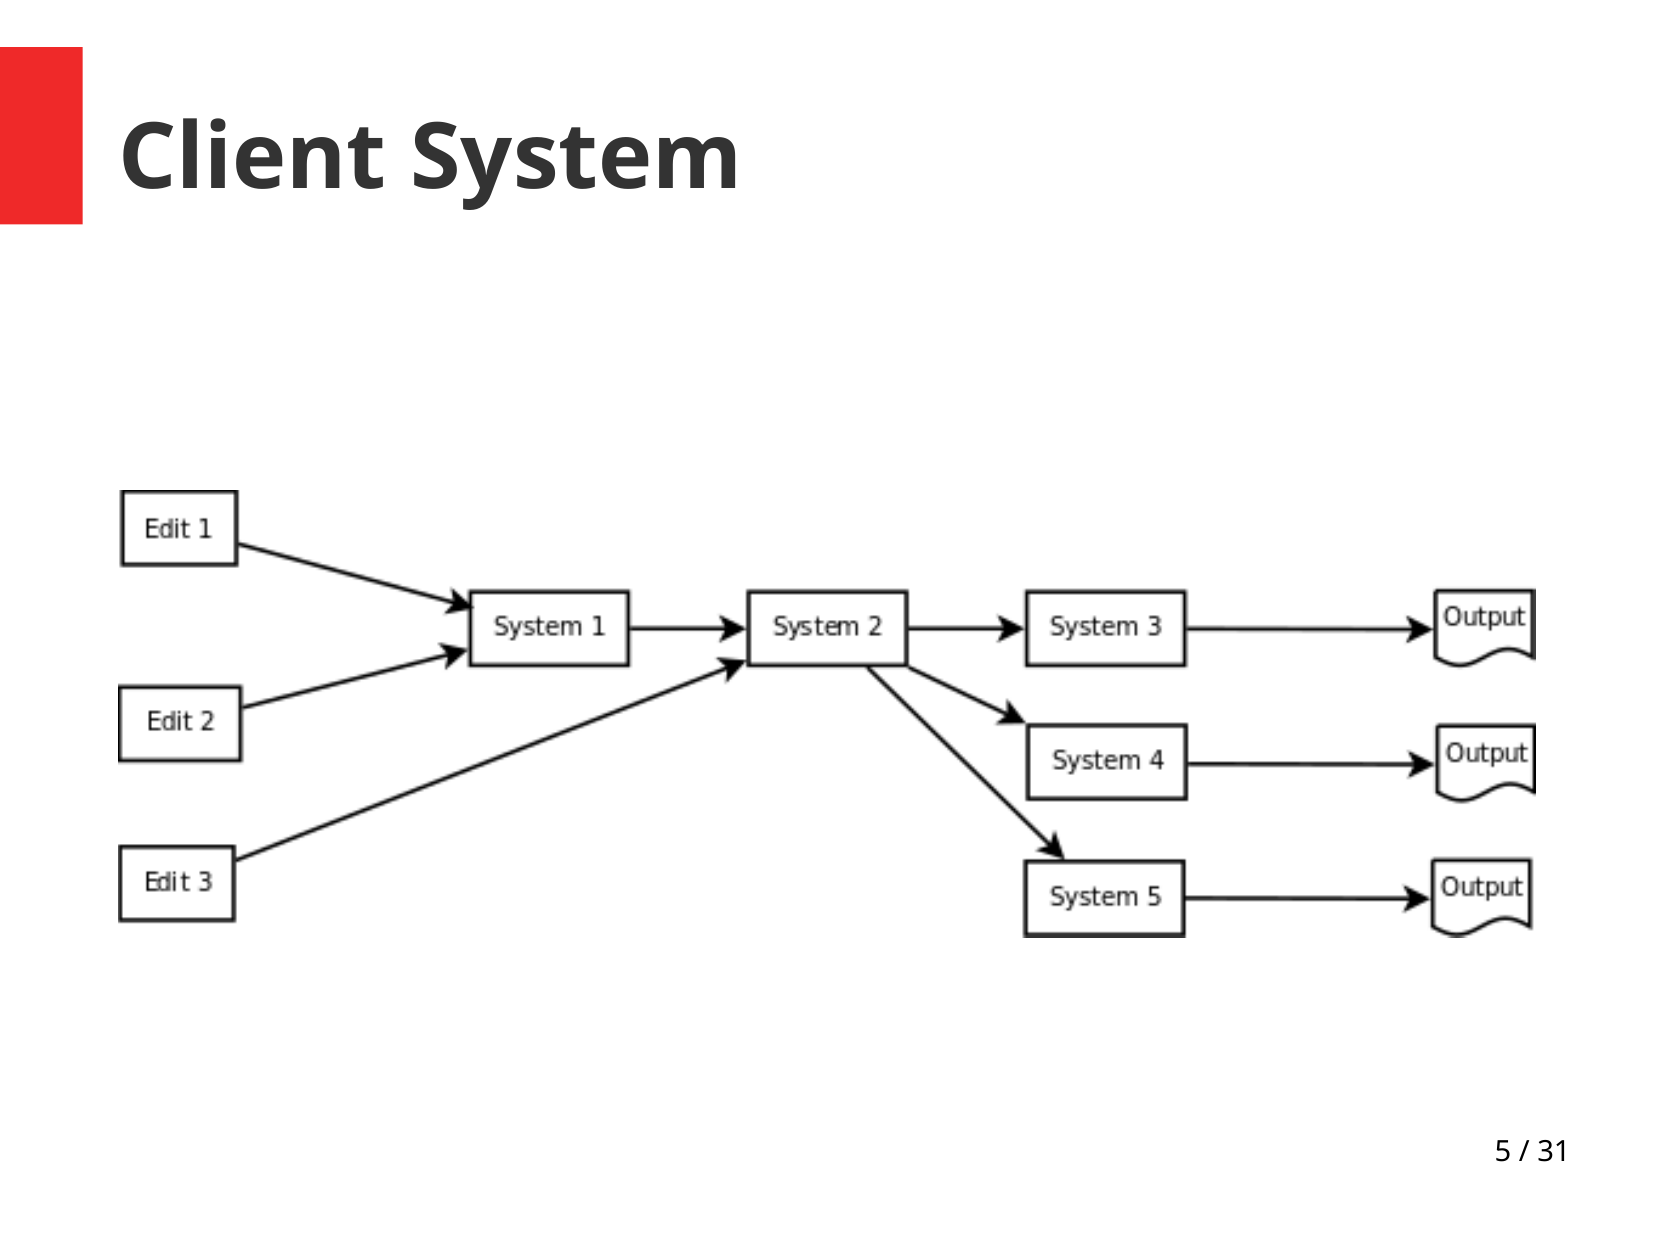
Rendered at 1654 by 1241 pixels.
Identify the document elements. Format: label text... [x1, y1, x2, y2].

title Client System [118, 49, 1571, 257]
picture [118, 490, 1536, 938]
